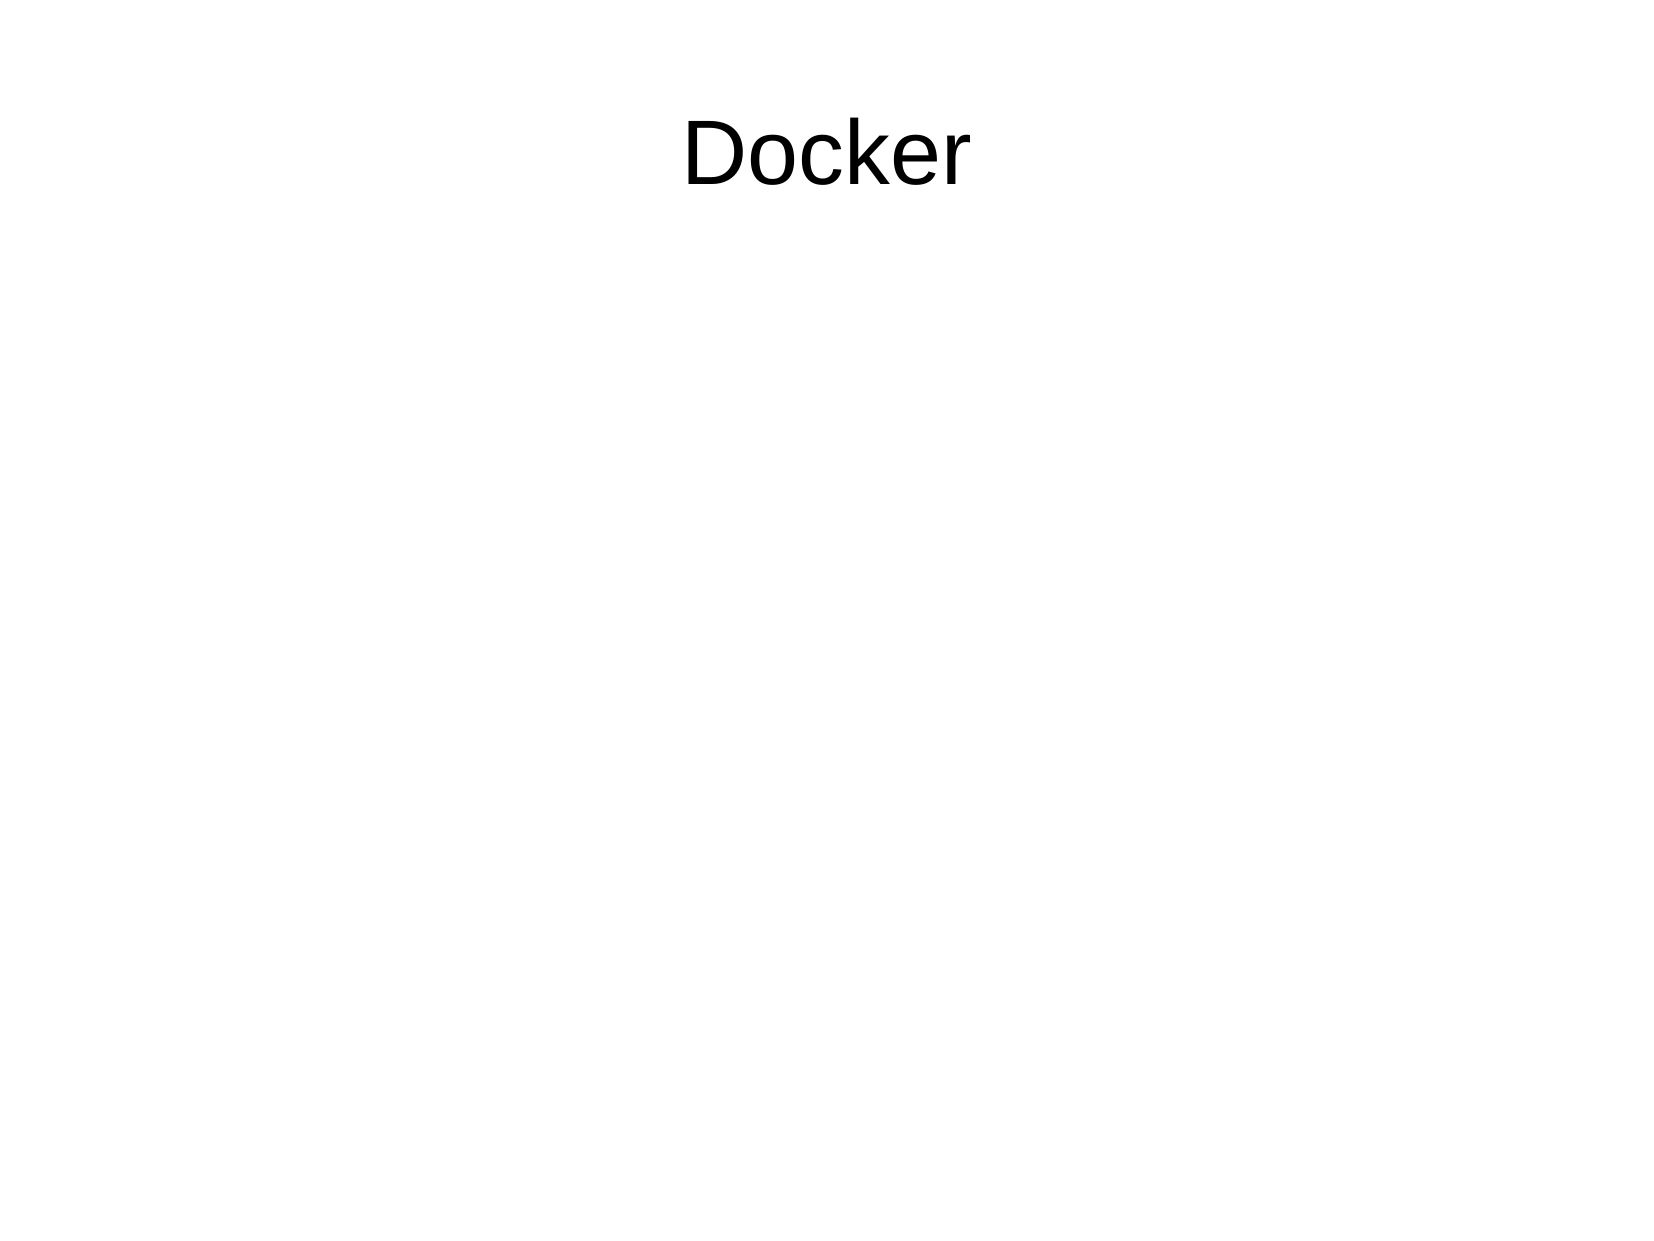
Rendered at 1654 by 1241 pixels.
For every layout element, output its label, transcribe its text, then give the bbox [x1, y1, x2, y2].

title Docker [82, 49, 1571, 257]
